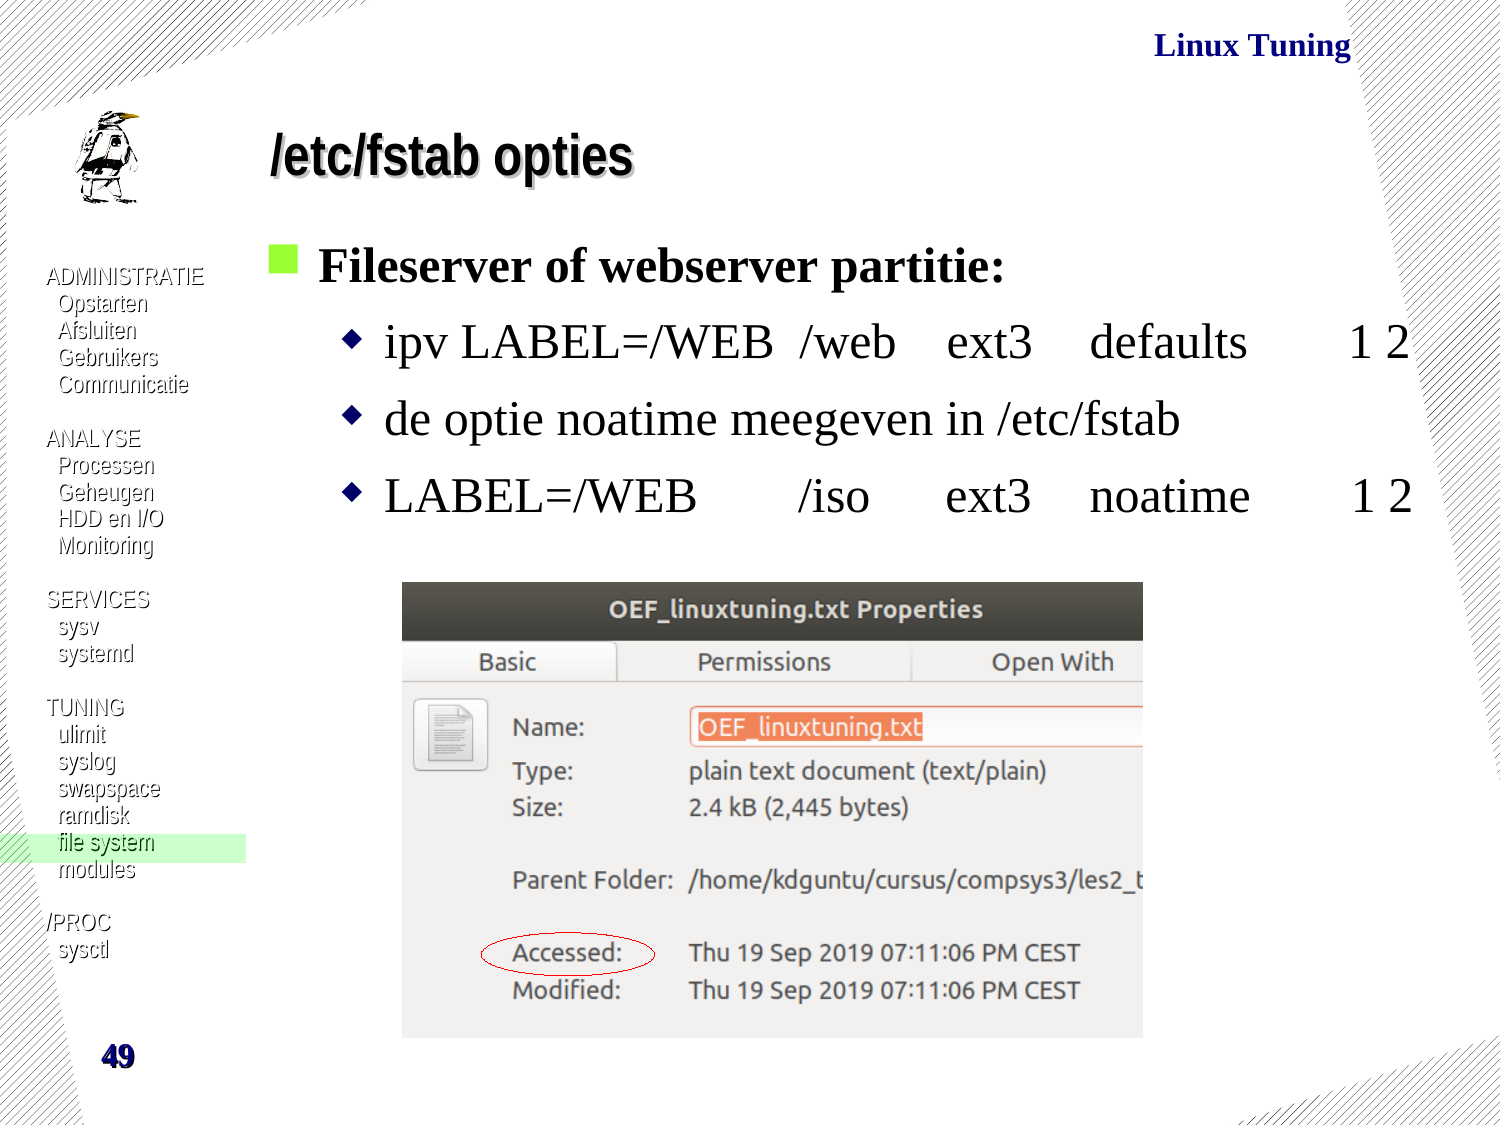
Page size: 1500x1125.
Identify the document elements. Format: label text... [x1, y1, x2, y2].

list Fileserver of webserver partitie: ipv LABEL=/WEB /web ext3 defaults 1 2 de optie noatime meegeven in /etc/fstab LABEL=/WEB /iso ext3 noatime 1 2 [264, 229, 1486, 882]
text_box [0, 833, 247, 863]
title /etc/fstab opties [270, 41, 1500, 250]
picture [402, 582, 1143, 1038]
picture [57, 105, 143, 206]
